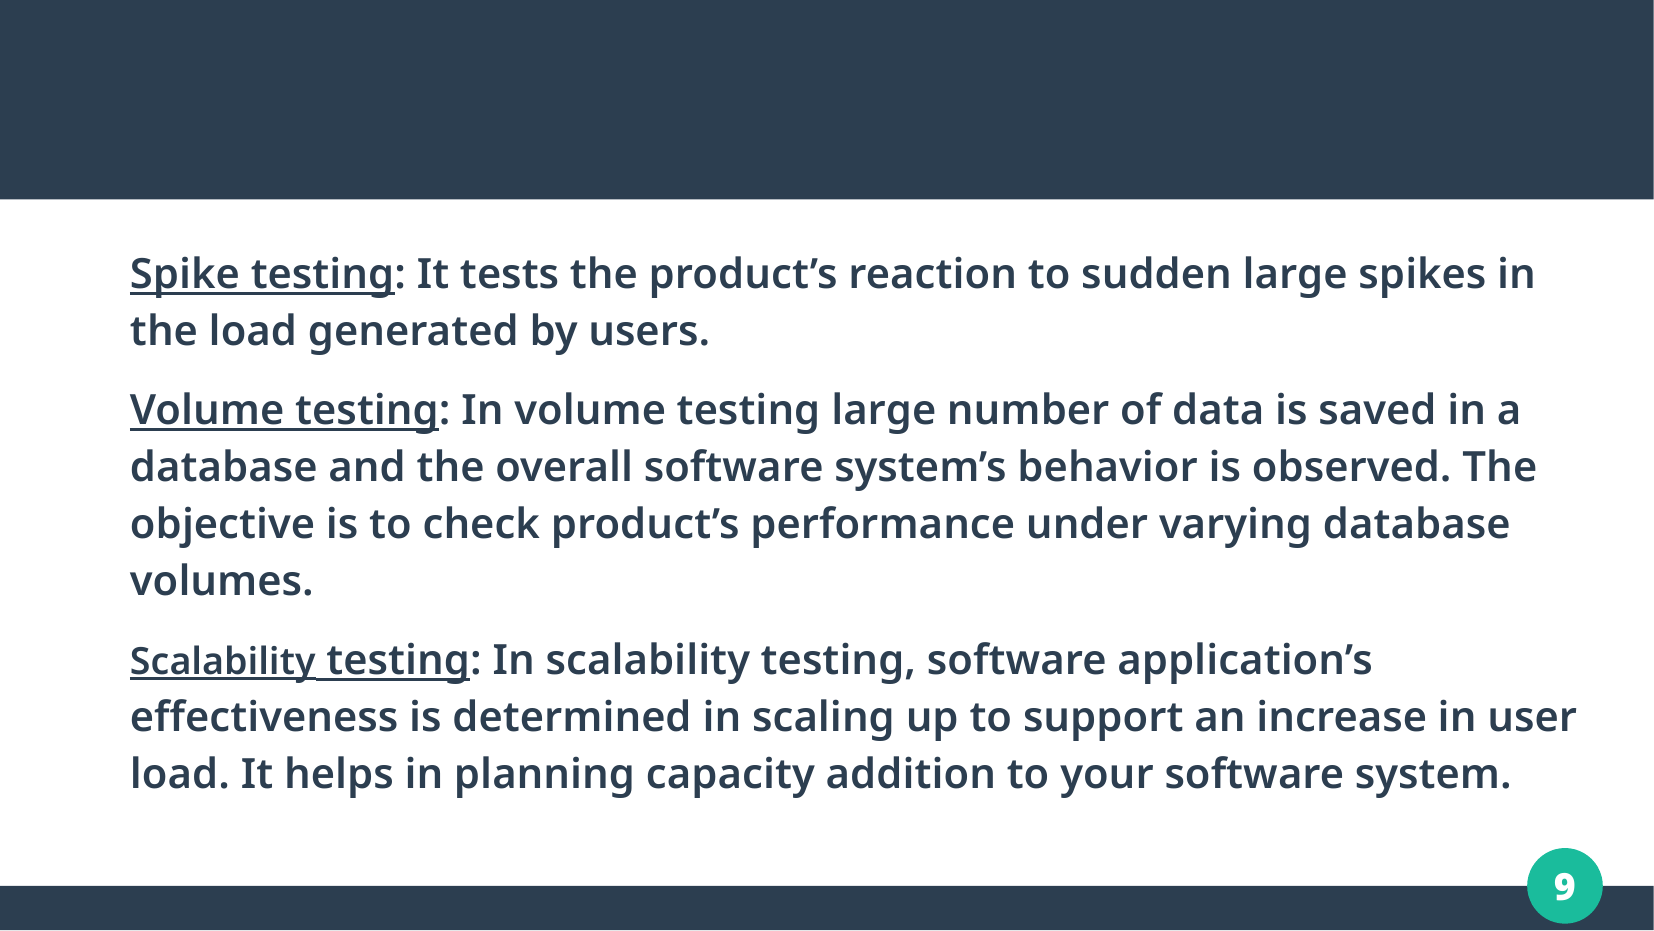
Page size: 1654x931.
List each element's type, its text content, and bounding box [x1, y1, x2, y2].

list Spike testing: It tests the product’s reaction to sudden large spikes in the load generated by users. Volume testing: In volume testing large number of data is saved in a database and the overall software system’s behavior is observed. The objective is to check product’s performance under varying database volumes. Scalability testing: In scalability testing, software application’s effectiveness is determined in scaling up to support an increase in user load. It helps in planning capacity addition to your software system. [59, 243, 1595, 864]
